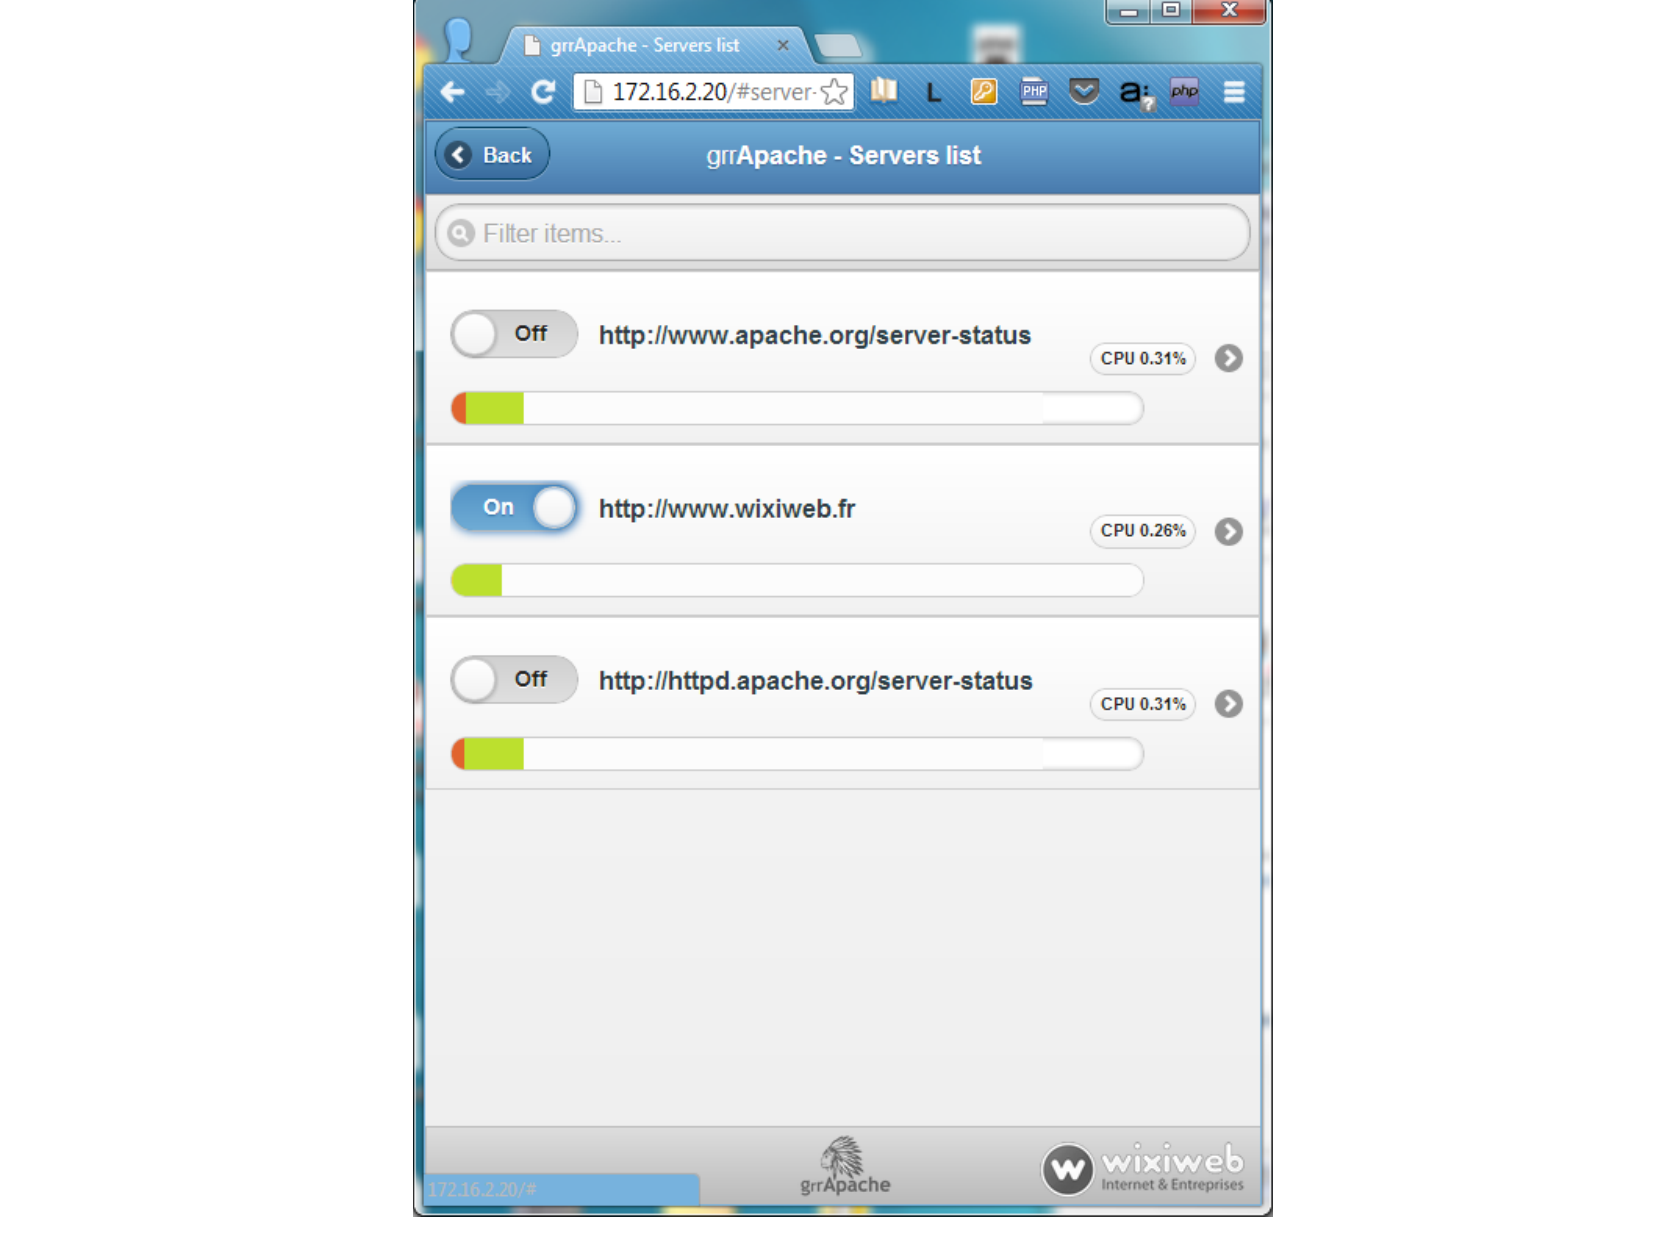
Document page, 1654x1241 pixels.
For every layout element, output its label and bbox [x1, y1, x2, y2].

picture [413, 0, 1273, 1217]
